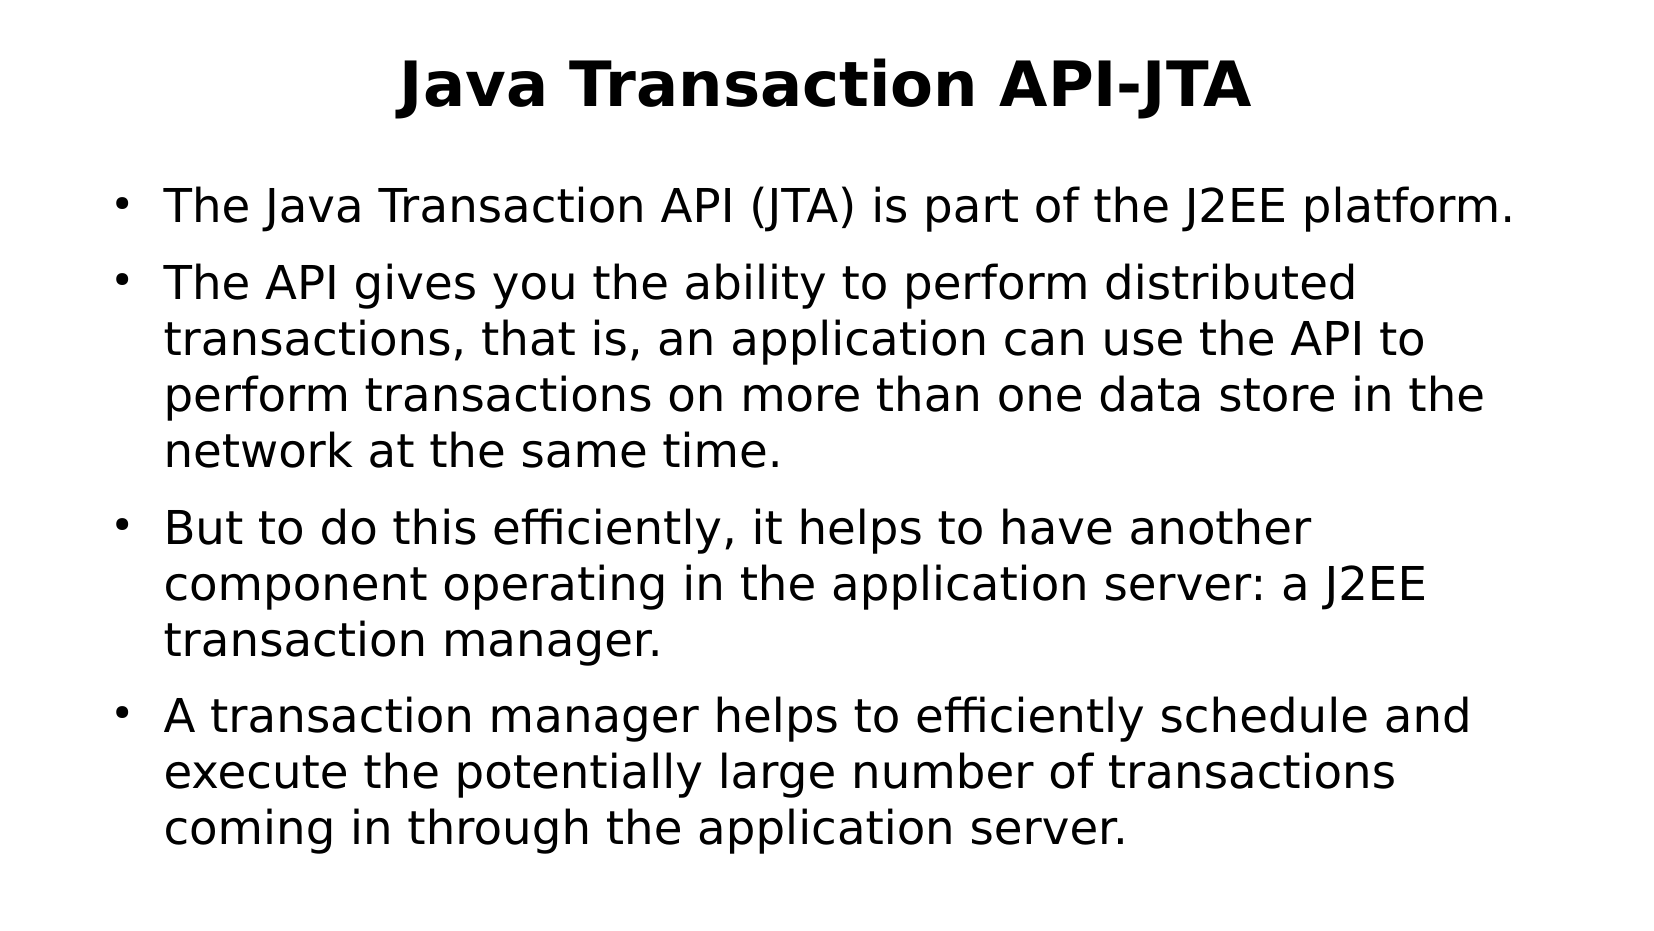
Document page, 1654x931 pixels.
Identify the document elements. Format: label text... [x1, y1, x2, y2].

list The Java Transaction API (JTA) is part of the J2EE platform. The API gives you the ability to perform distributed transactions, that is, an application can use the API to perform transactions on more than one data store in the network at the same time. But to do this efficiently, it helps to have another component operating in the application server: a J2EE transaction manager. A transaction manager helps to efficiently schedule and execute the potentially large number of transactions coming in through the application server. [82, 168, 1538, 889]
title Java Transaction API-JTA [82, 36, 1571, 147]
